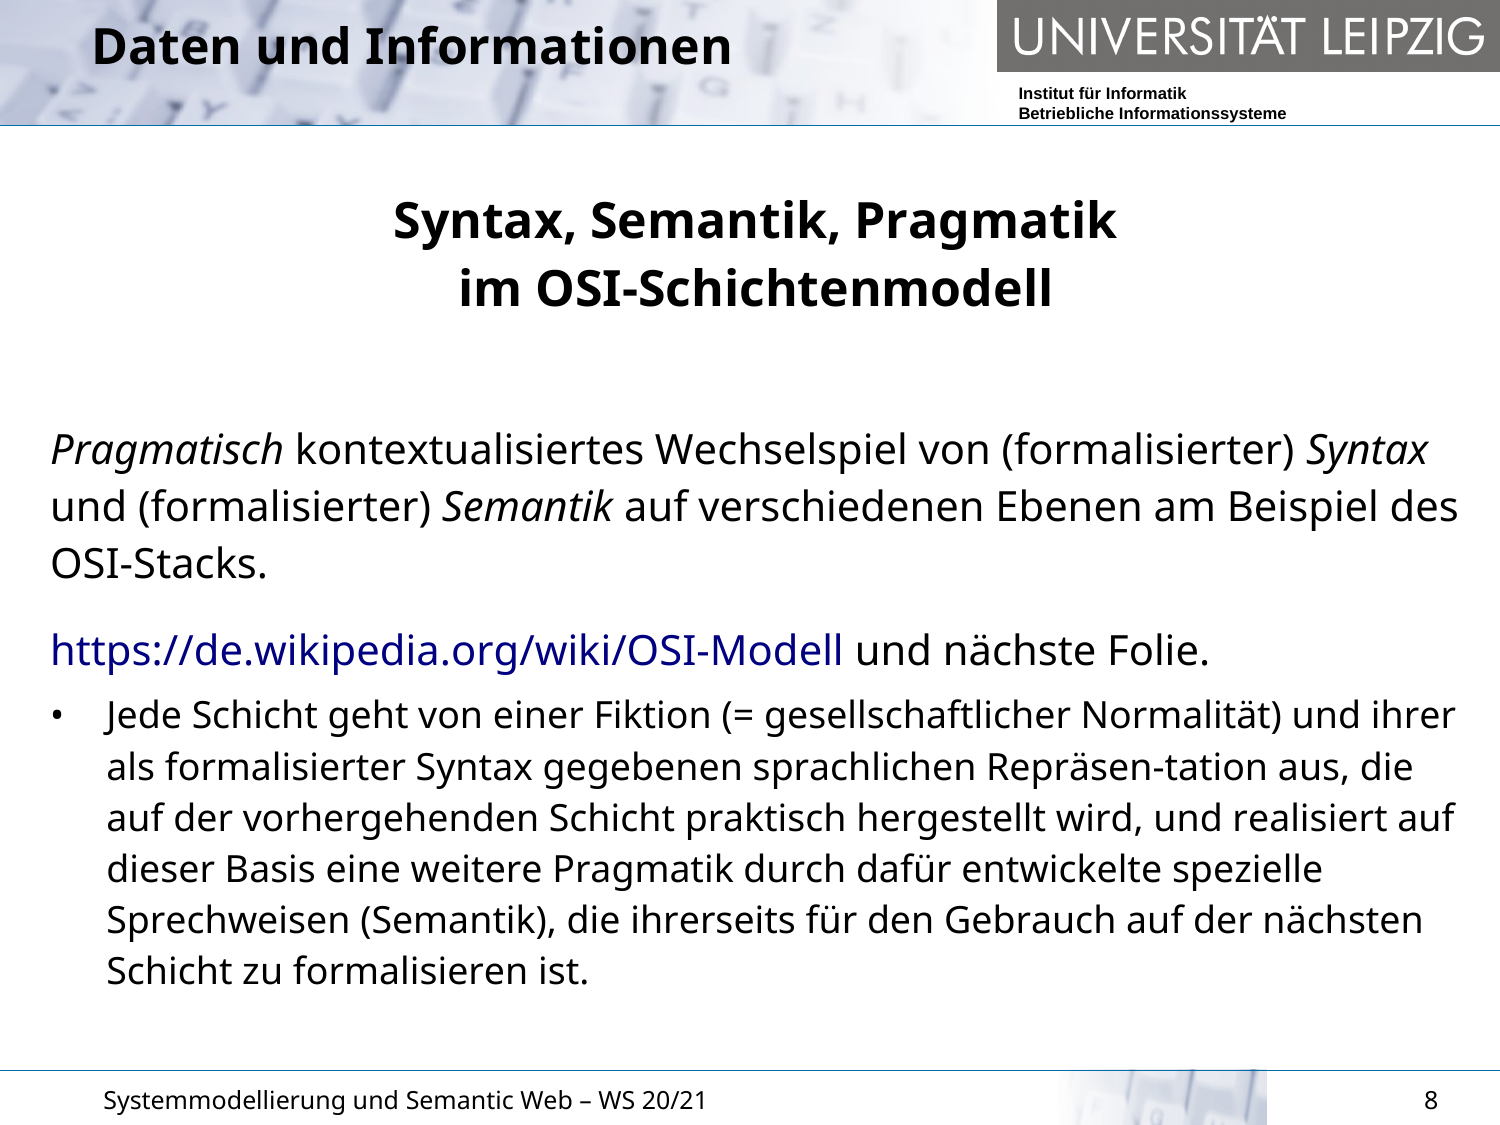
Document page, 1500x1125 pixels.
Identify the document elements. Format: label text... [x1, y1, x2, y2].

picture [1057, 1071, 1267, 1125]
text_box Daten und Informationen [76, 6, 762, 82]
picture [0, 0, 1500, 125]
list Syntax, Semantik, Pragmatik im OSI-Schichtenmodell Pragmatisch kontextualisiertes Wechselspiel von (formalisierter) Syntax und (formalisierter) Semantik auf verschiedenen Ebenen am Beispiel des OSI-Stacks. https://de.wikipedia.org/wiki/OSI-Modell und nächste Folie. Jede Schicht geht von einer Fiktion (= gesellschaftlicher Normalität) und ihrer als formalisierter Syntax gegebenen sprachlichen Repräsen-tation aus, die auf der vorhergehenden Schicht praktisch hergestellt wird, und realisiert auf dieser Basis eine weitere Pragmatik durch dafür entwickelte spezielle Sprechweisen (Semantik), die ihrerseits für den Gebrauch auf der nächsten Schicht zu formalisieren ist. [35, 177, 1477, 1067]
